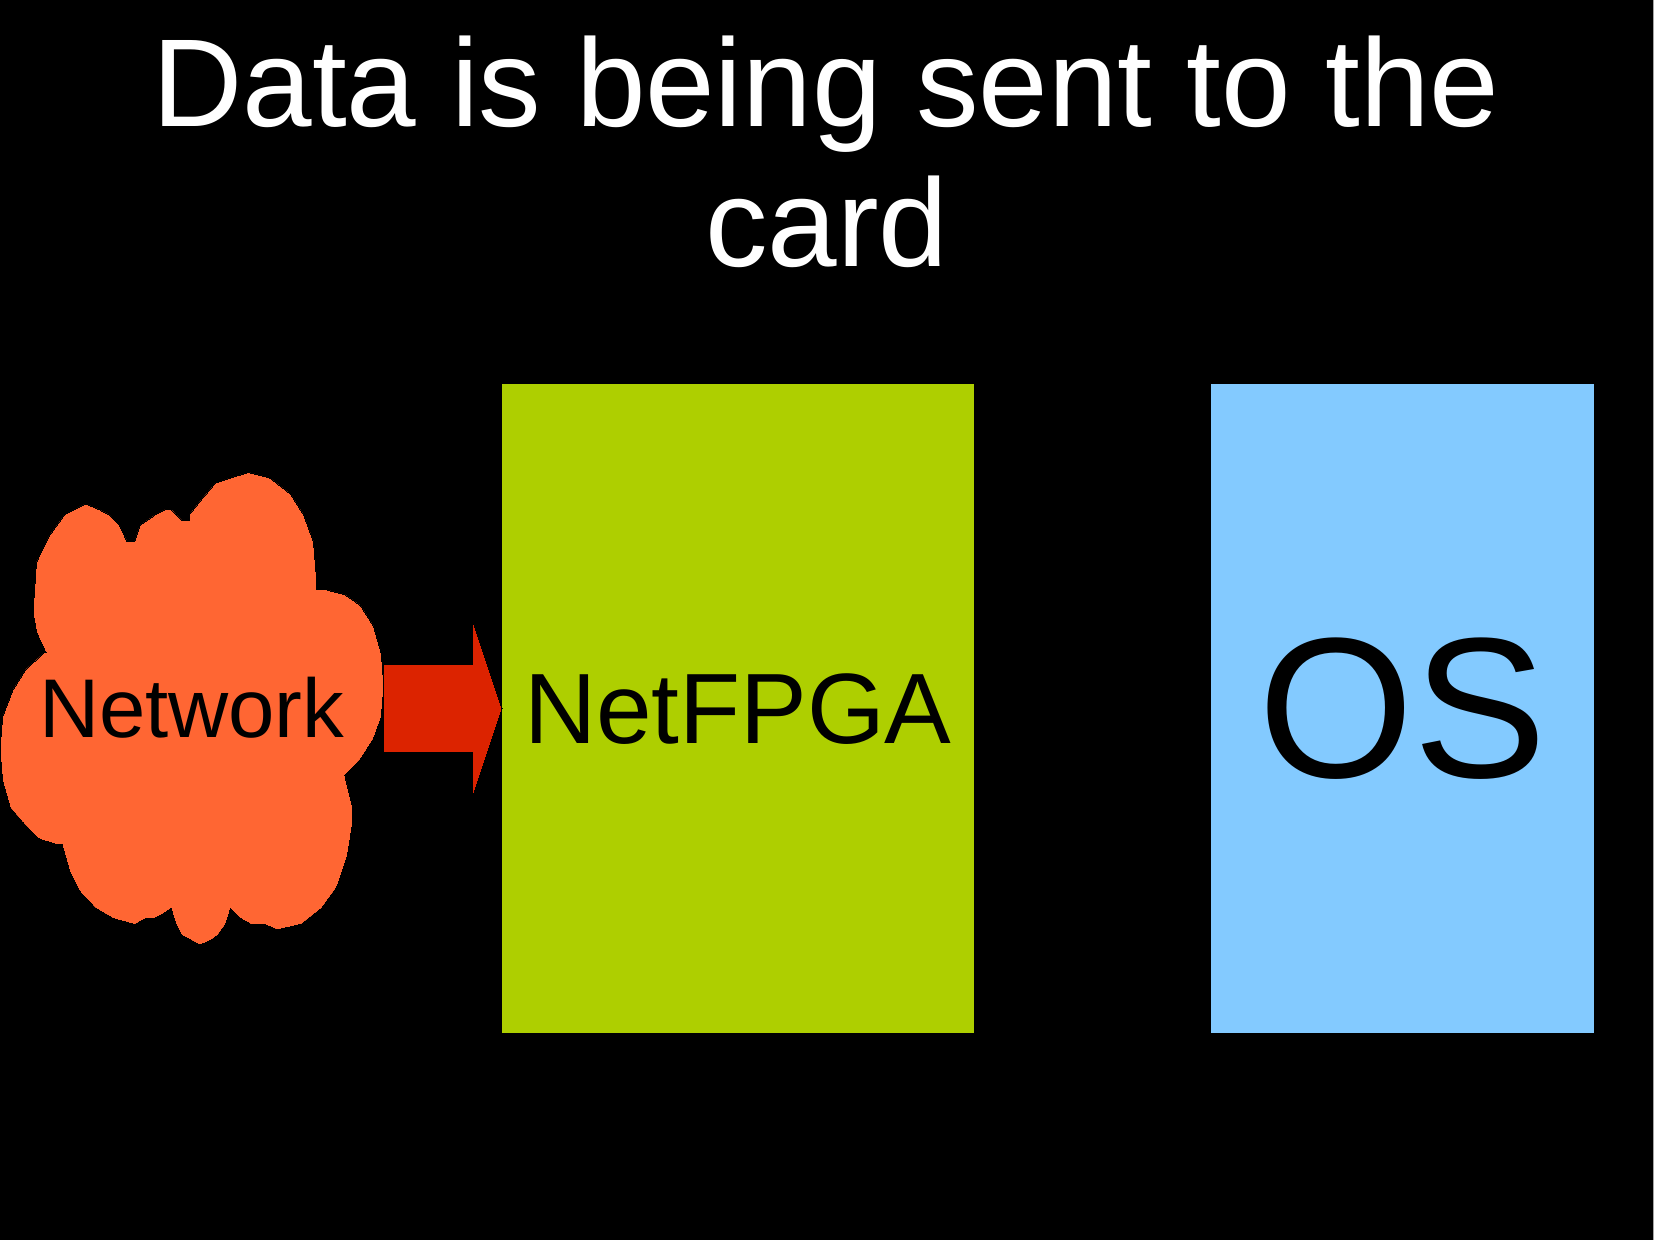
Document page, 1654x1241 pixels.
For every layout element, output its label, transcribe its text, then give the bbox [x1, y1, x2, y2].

text_box NetFPGA [501, 383, 975, 1034]
title Data is being sent to the card [82, 13, 1571, 293]
text_box [383, 620, 503, 798]
text_box Network [0, 472, 384, 945]
text_box OS [1210, 383, 1595, 1034]
